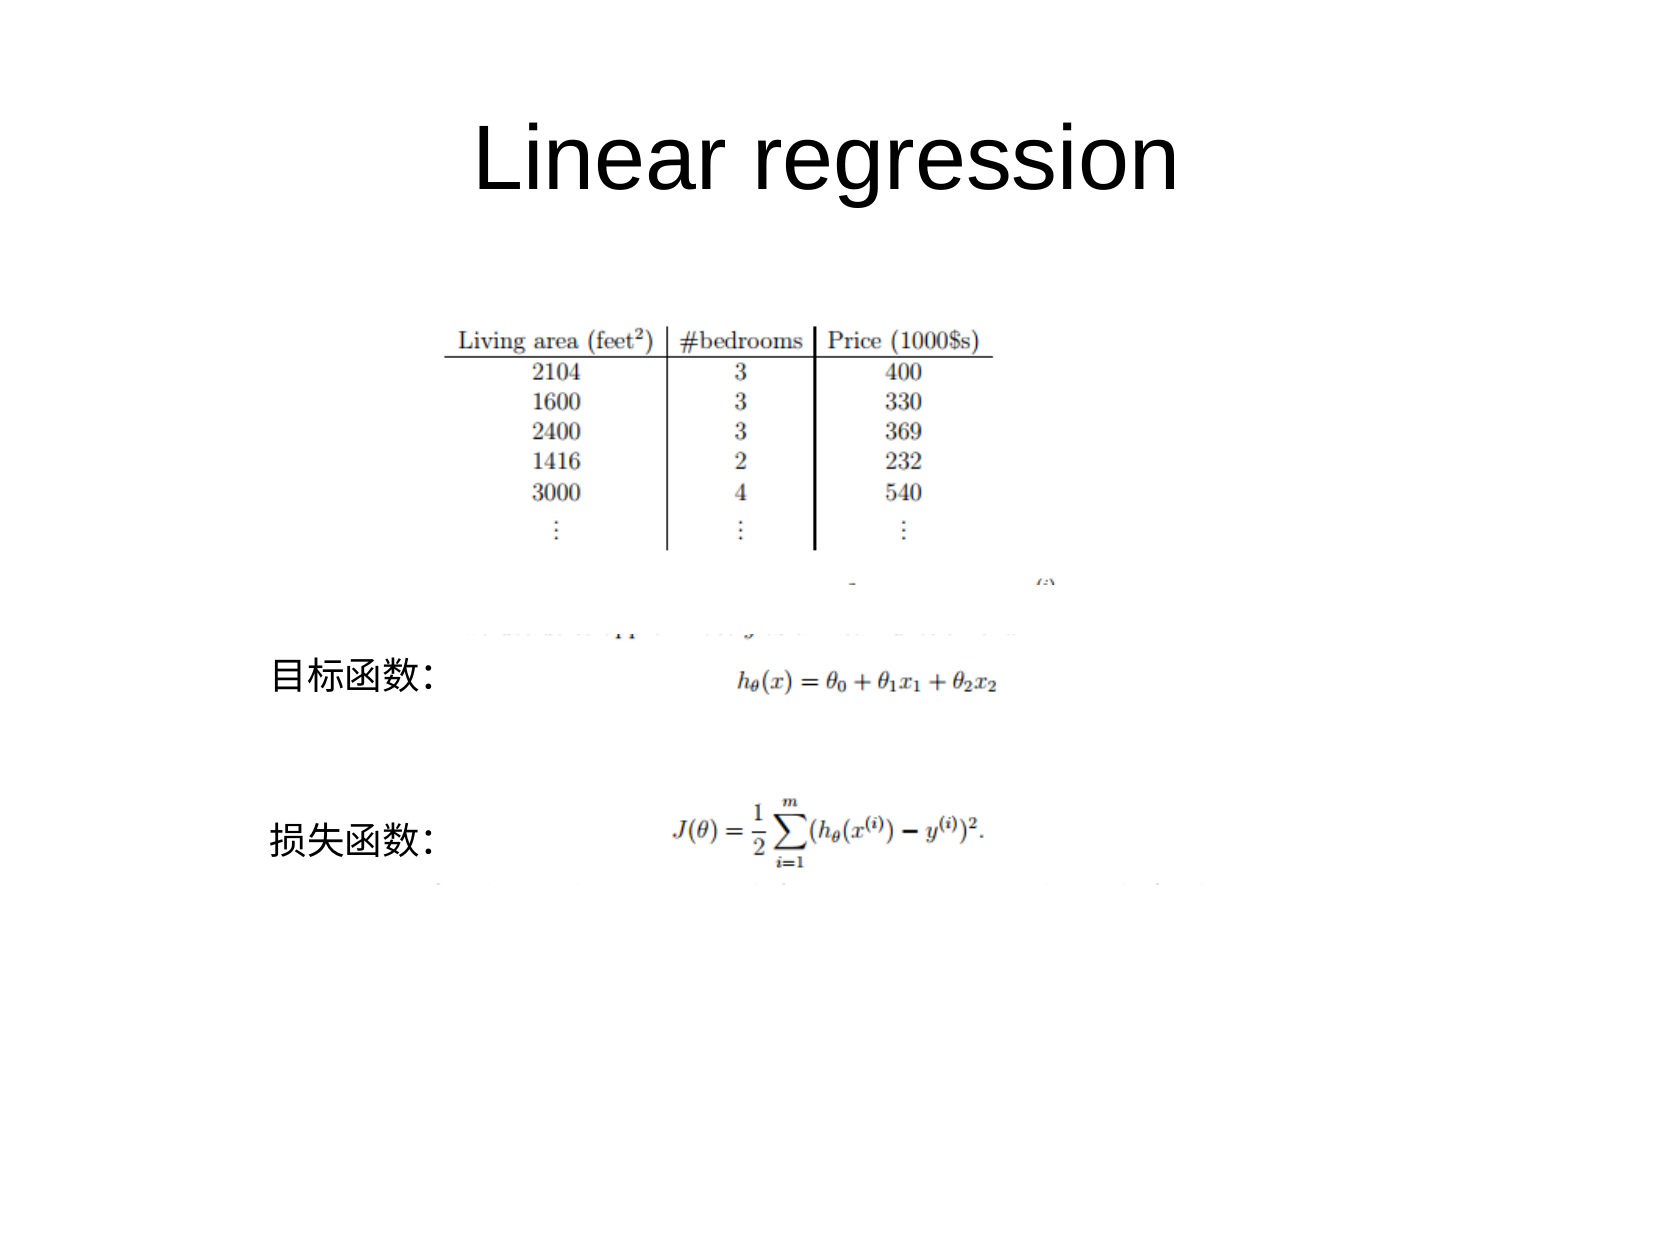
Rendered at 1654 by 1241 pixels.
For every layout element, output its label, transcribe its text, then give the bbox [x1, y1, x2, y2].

picture [315, 322, 1223, 585]
text_box 损失函数： [254, 810, 525, 881]
picture [435, 634, 1354, 720]
picture [413, 783, 1365, 885]
text_box 目标函数： [254, 645, 555, 716]
text_box Linear regression [82, 49, 1571, 257]
